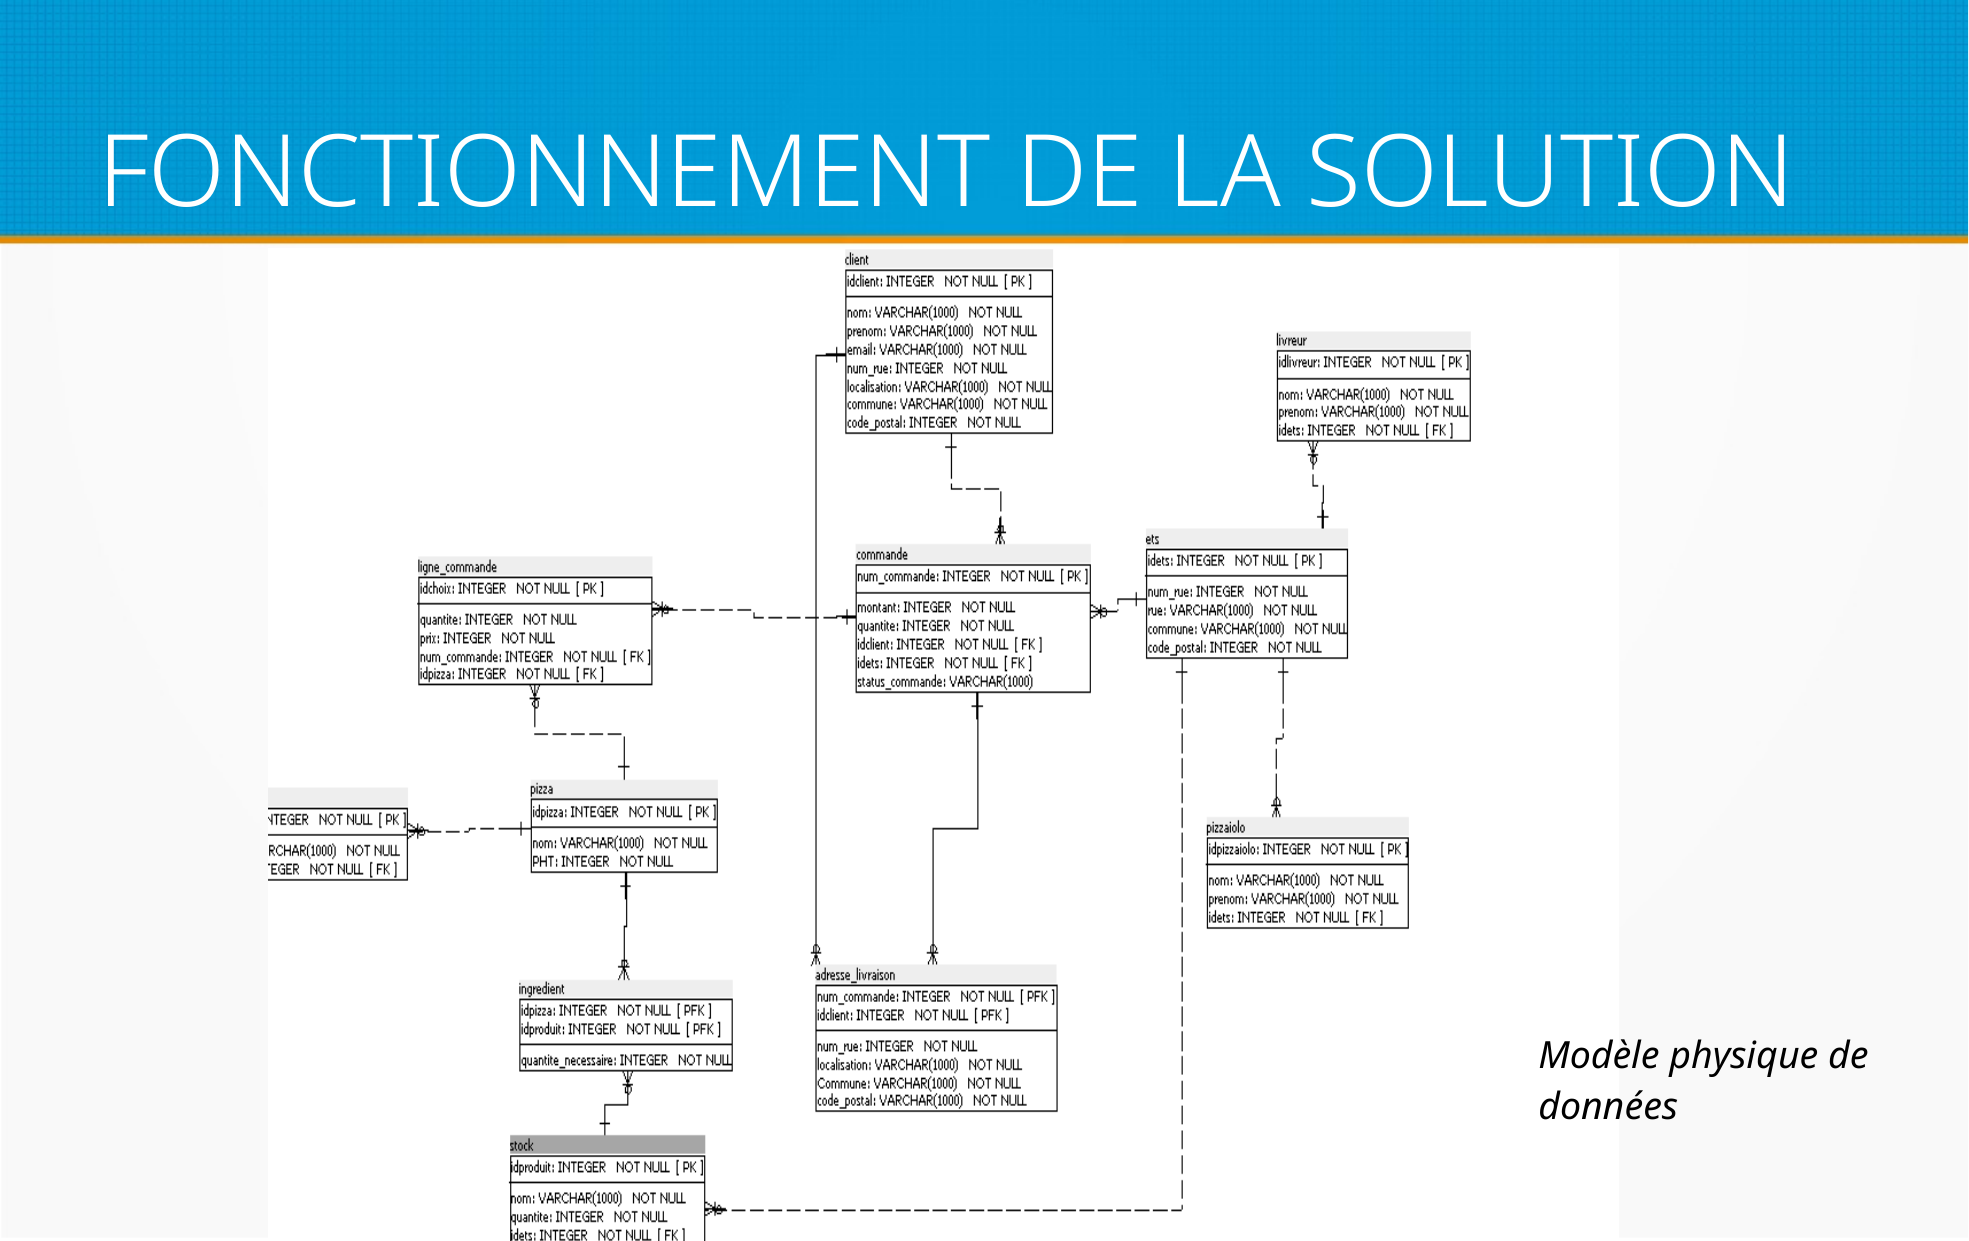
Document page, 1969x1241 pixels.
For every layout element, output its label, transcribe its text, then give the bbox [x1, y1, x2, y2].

text_box Modèle physique de données [1523, 1020, 1926, 1111]
picture [0, 233, 1969, 1241]
text_box FONCTIONNEMENT DE LA SOLUTION [98, 19, 1870, 227]
